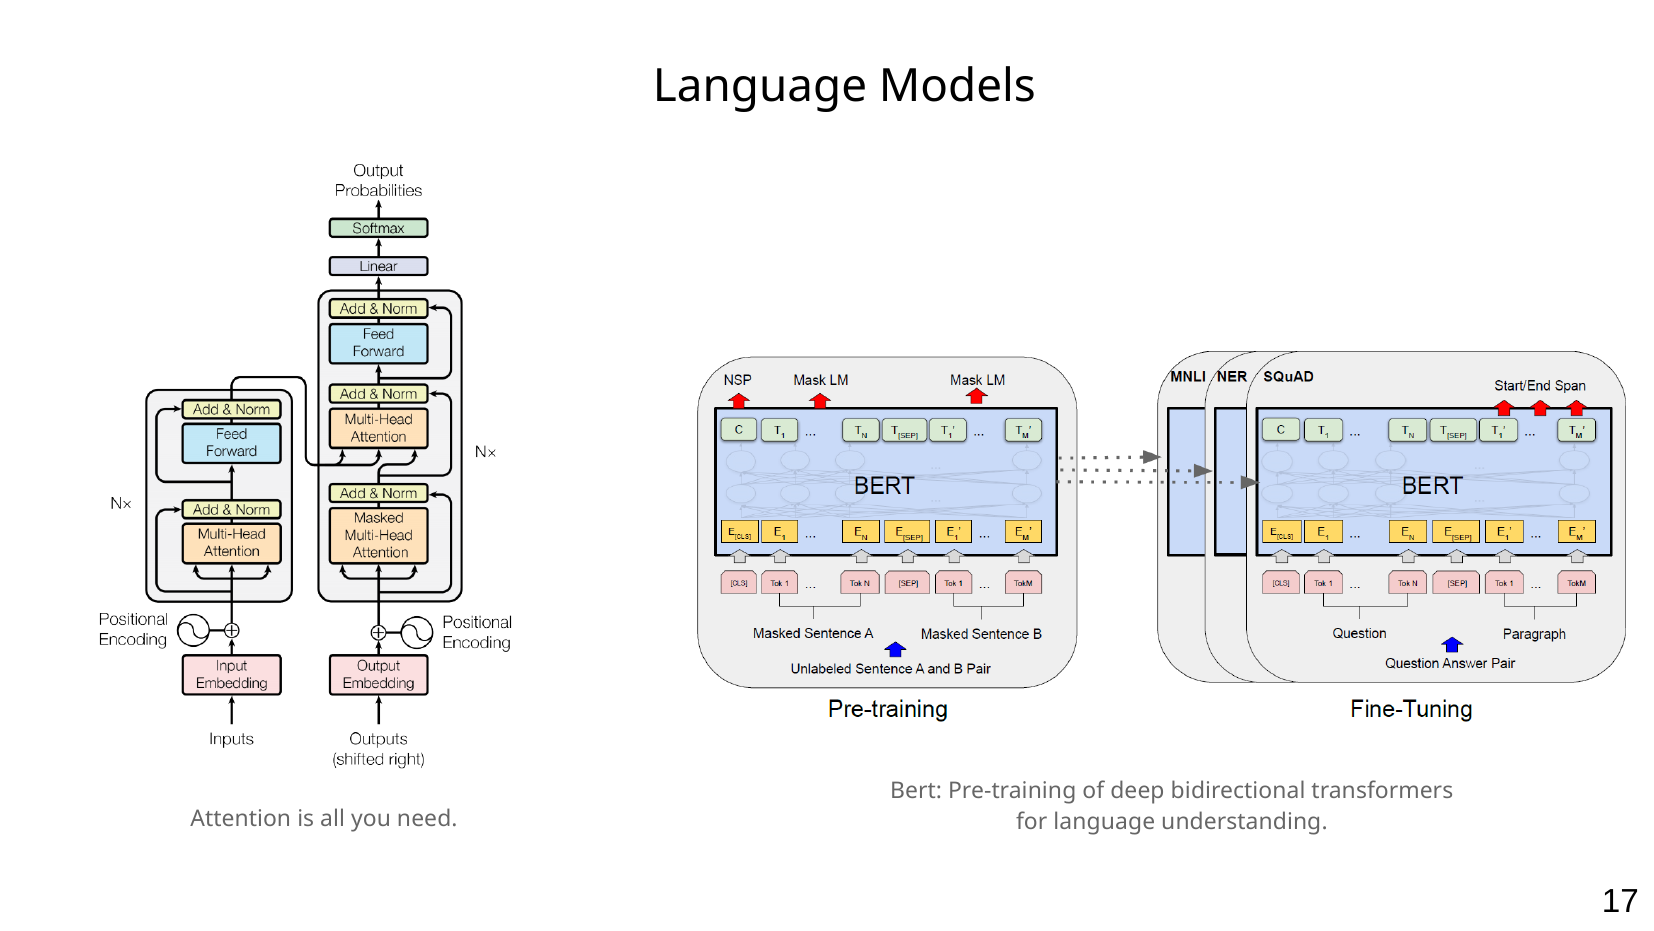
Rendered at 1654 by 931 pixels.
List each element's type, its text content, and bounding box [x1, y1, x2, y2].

text_box Language Models [376, 45, 1277, 123]
text_box Bert: Pre-training of deep bidirectional transformers for language understanding. [870, 766, 1475, 844]
text_box Attention is all you need. [22, 795, 627, 873]
picture [70, 150, 545, 785]
picture [690, 351, 1636, 726]
text_box <number> [1024, 874, 1654, 931]
